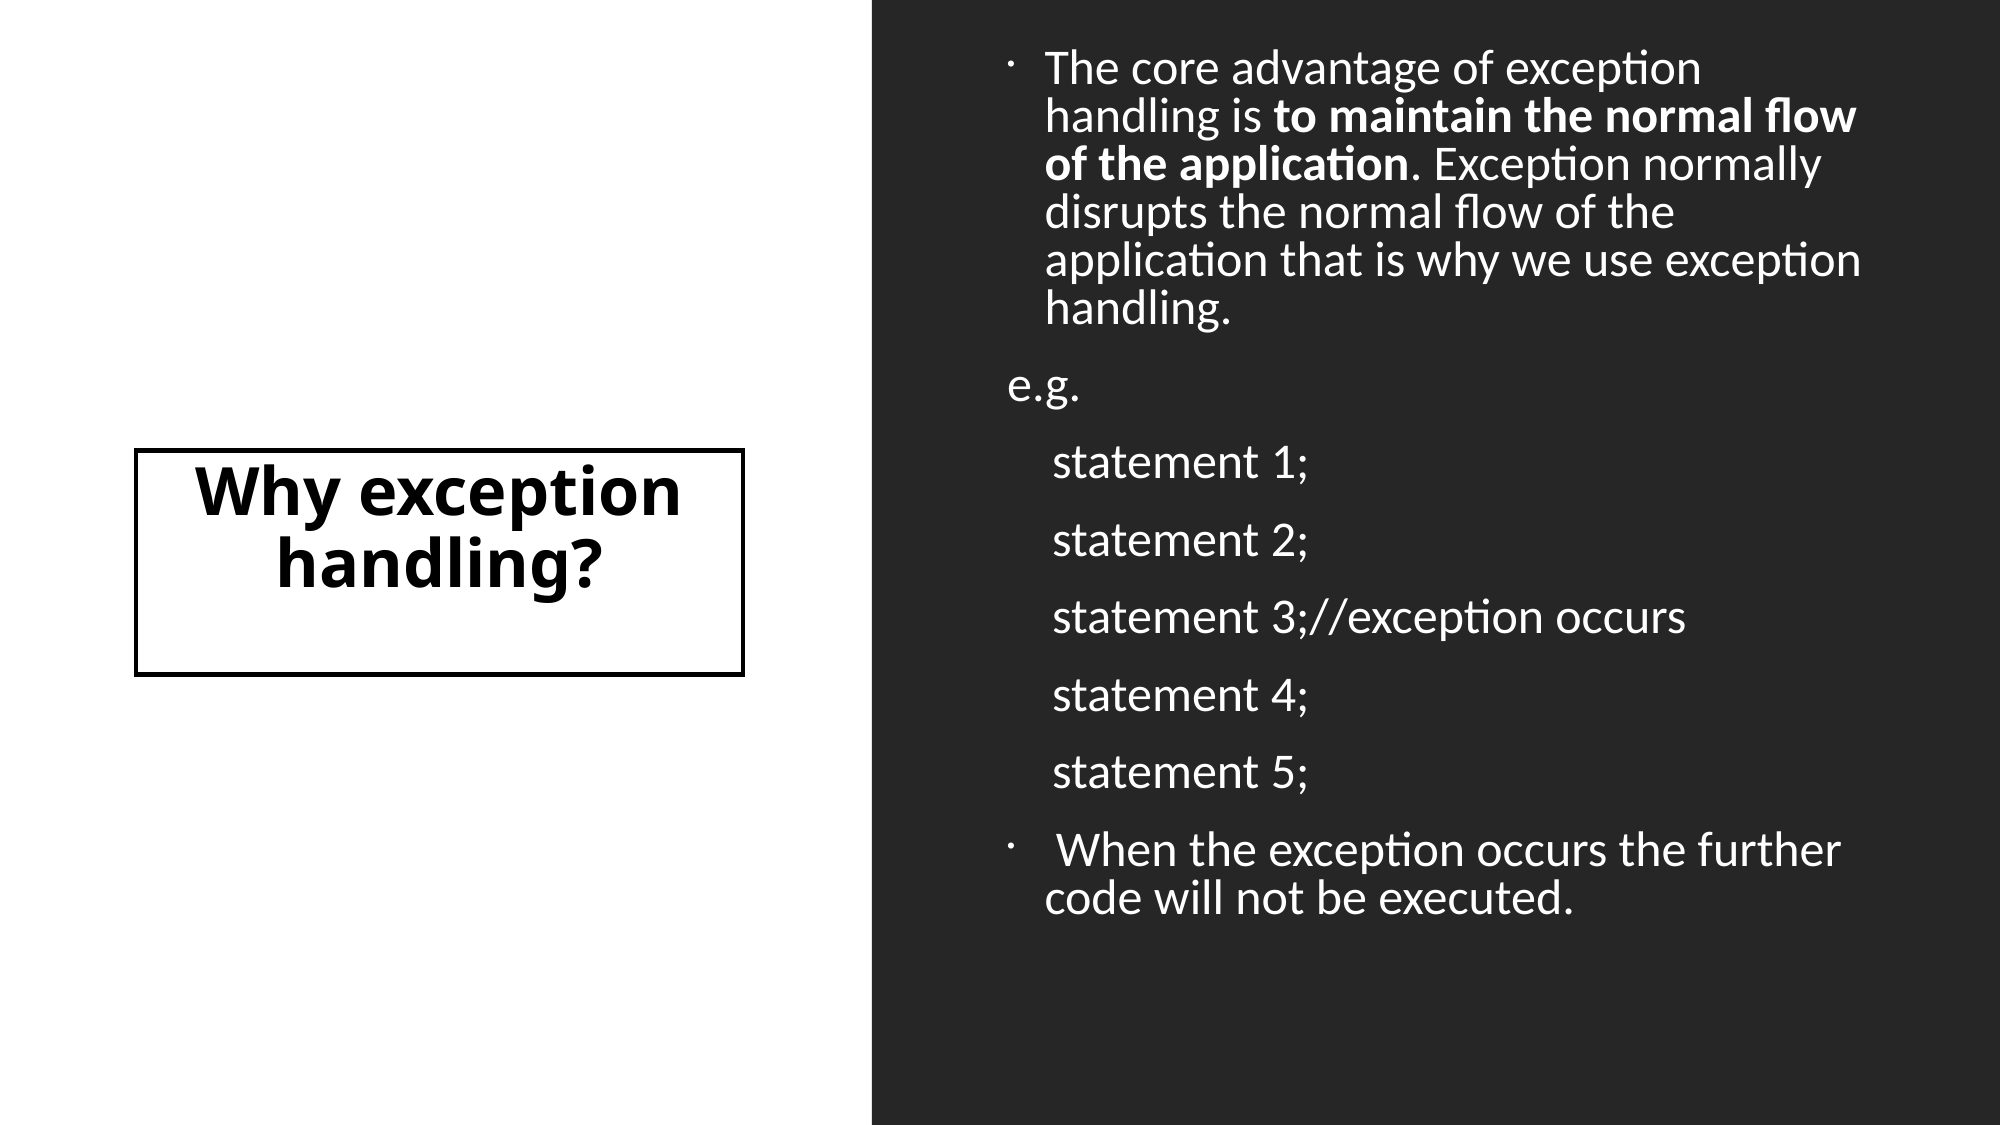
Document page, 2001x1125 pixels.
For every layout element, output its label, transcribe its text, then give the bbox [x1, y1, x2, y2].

title Why exception handling? [136, 450, 743, 675]
text_box [871, 0, 2000, 1125]
list The core advantage of exception handling is to maintain the normal flow of the application. Exception normally disrupts the normal flow of the application that is why we use exception handling. e.g. statement 1; statement 2; statement 3;//exception occurs statement 4; statement 5; When the exception occurs the further code will not be executed. [992, 131, 1880, 994]
